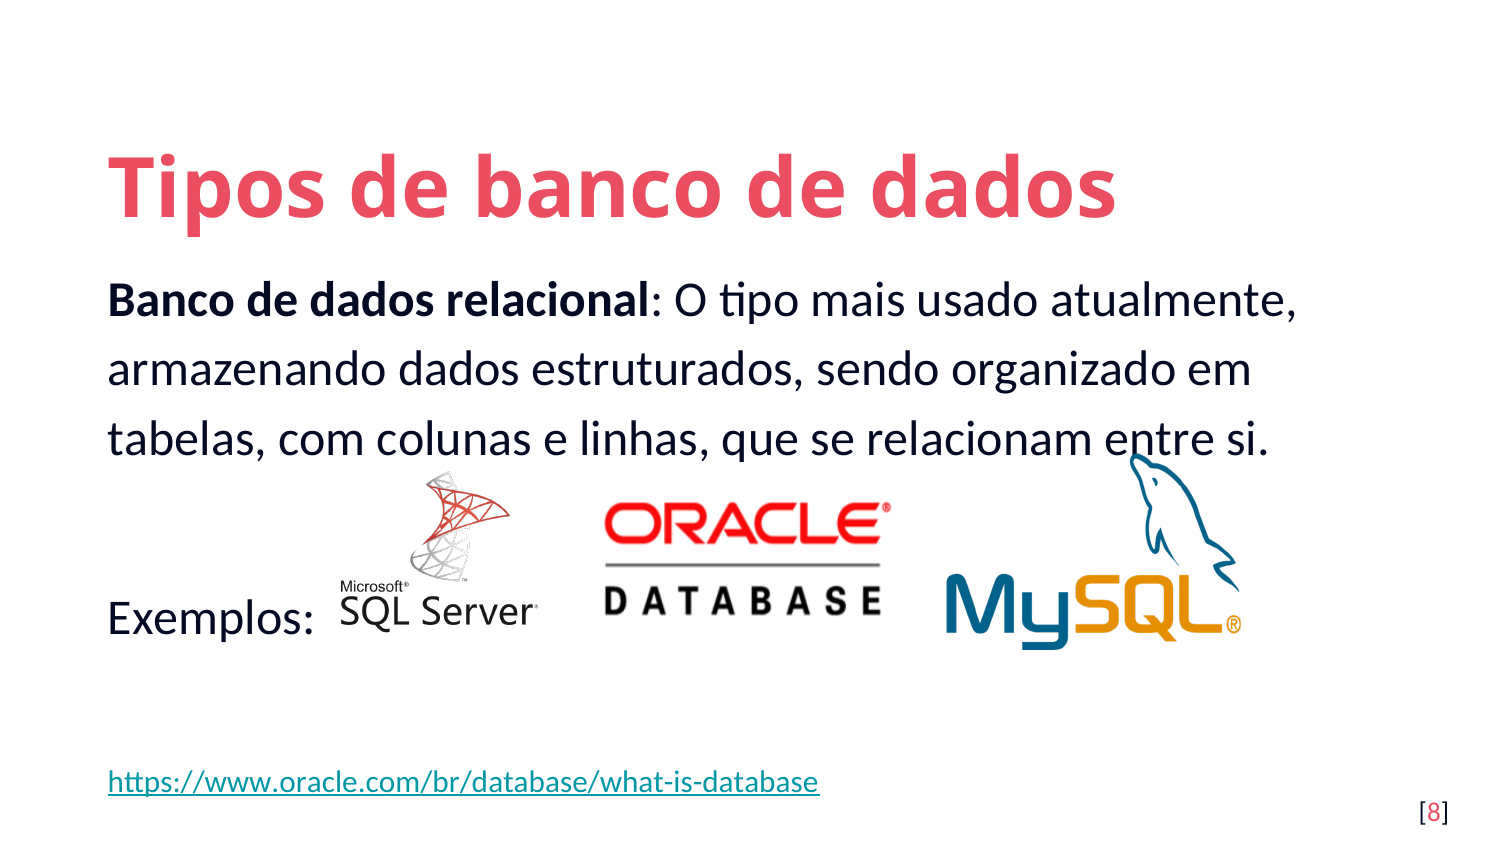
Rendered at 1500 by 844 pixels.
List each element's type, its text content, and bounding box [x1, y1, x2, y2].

picture [341, 453, 538, 650]
slide_number [‹#›] [1403, 779, 1494, 844]
text_box Tipos de banco de dados [92, 104, 1408, 243]
picture [570, 462, 915, 656]
picture [946, 453, 1241, 650]
text_box Banco de dados relacional: O tipo mais usado atualmente, armazenando dados estruturados, sendo organizado em tabelas, com colunas e linhas, que se relacionam entre si. Exemplos: https://www.oracle.com/br/database/what-is-database [92, 243, 1408, 749]
